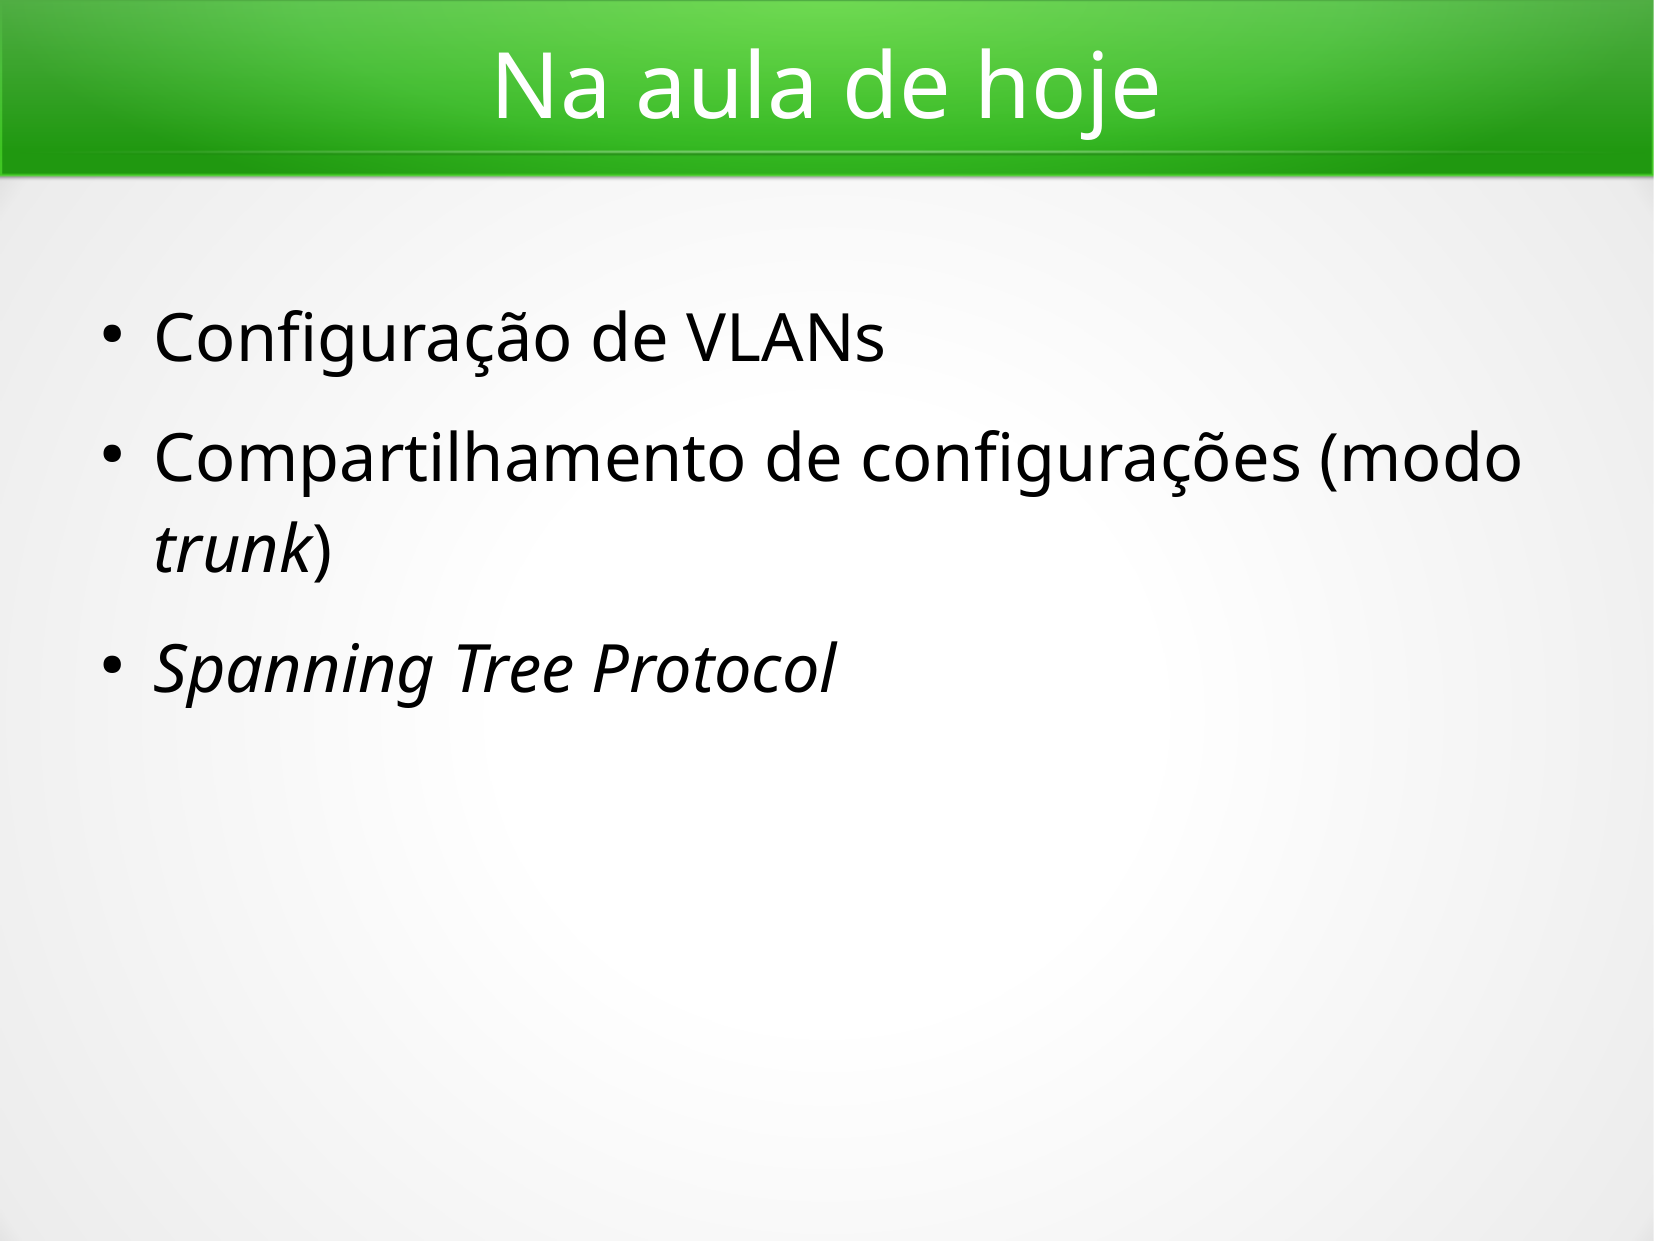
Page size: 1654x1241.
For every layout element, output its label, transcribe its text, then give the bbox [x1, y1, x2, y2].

picture [0, 0, 1654, 1241]
title Na aula de hoje [82, 11, 1571, 154]
list Configuração de VLANs Compartilhamento de configurações (modo trunk) Spanning Tree Protocol [82, 290, 1571, 1010]
